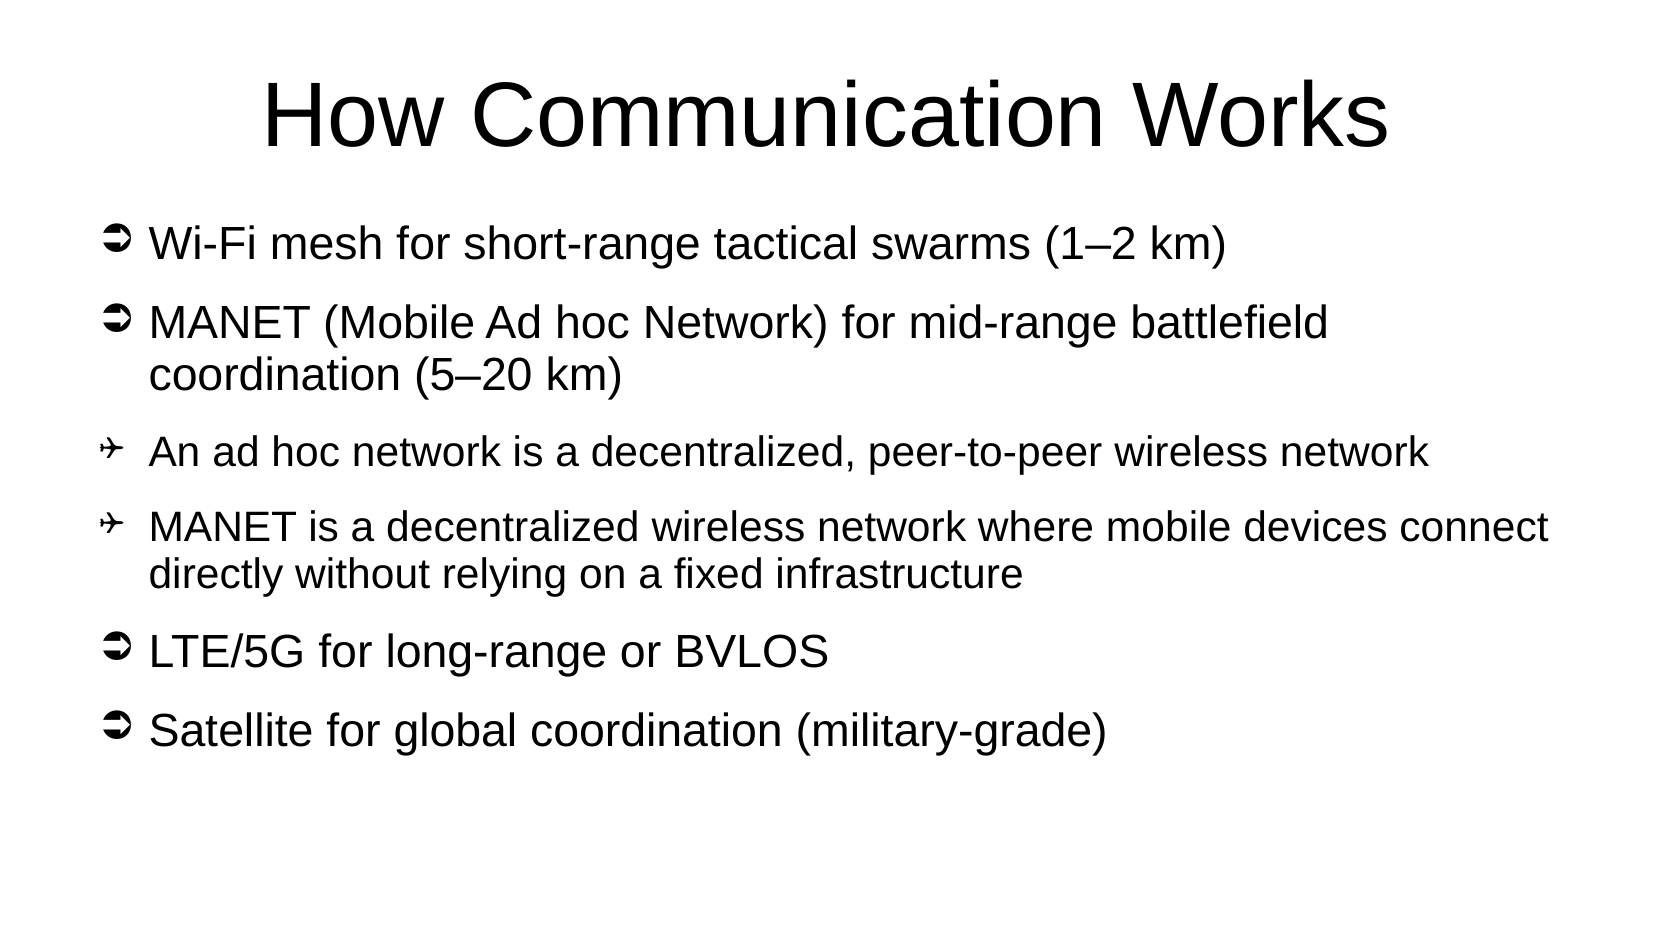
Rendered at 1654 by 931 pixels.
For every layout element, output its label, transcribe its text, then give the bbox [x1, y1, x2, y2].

title How Communication Works [82, 37, 1571, 193]
list Wi-Fi mesh for short-range tactical swarms (1–2 km) MANET (Mobile Ad hoc Network) for mid-range battlefield coordination (5–20 km) An ad hoc network is a decentralized, peer-to-peer wireless network MANET is a decentralized wireless network where mobile devices connect directly without relying on a fixed infrastructure LTE/5G for long-range or BVLOS Satellite for global coordination (military-grade) [82, 217, 1571, 758]
